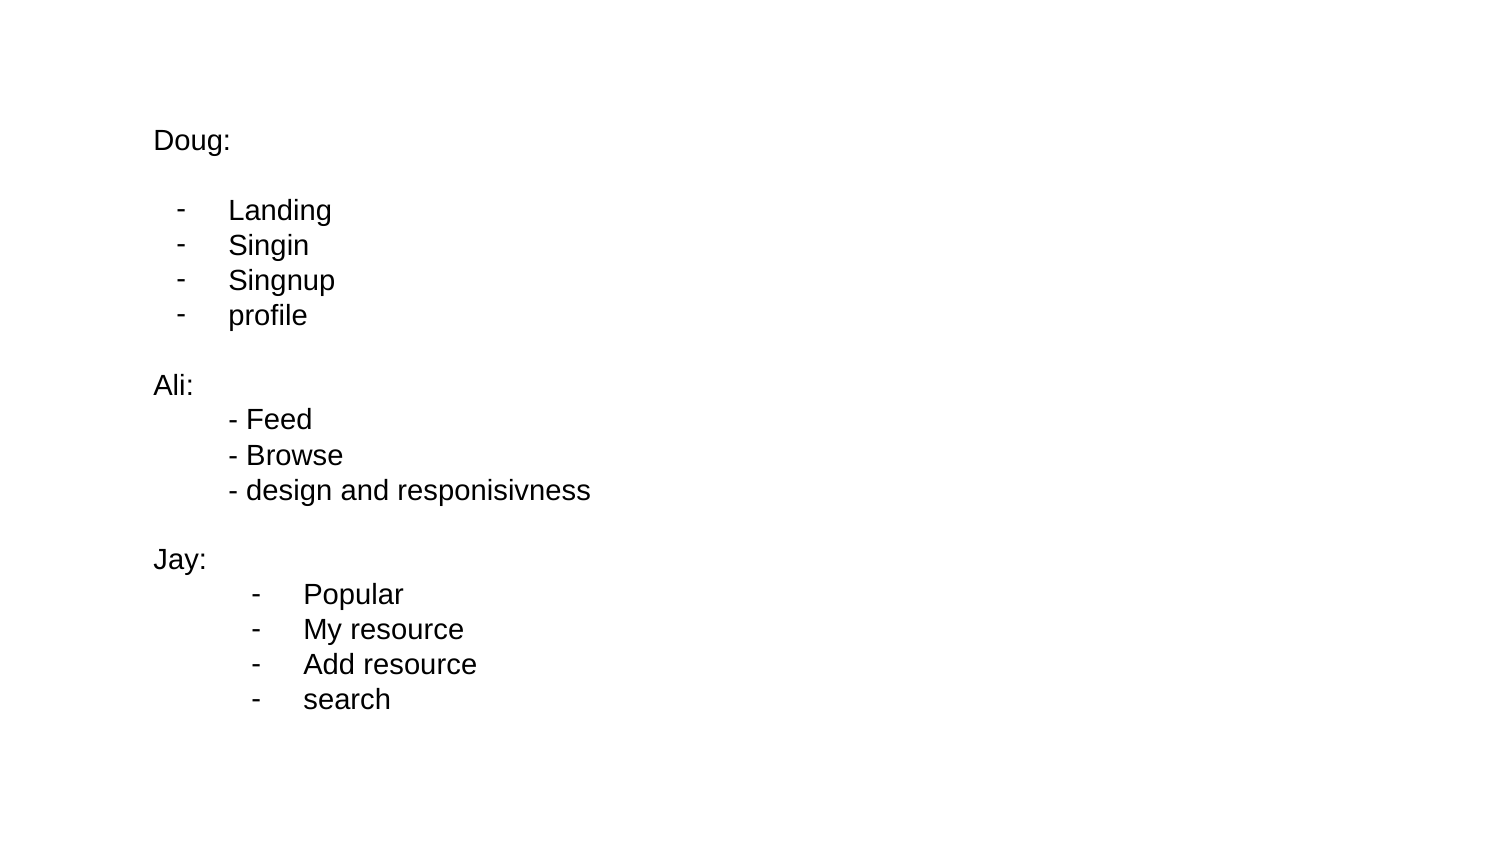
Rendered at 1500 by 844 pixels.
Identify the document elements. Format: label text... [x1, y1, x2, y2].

text_box Doug: Landing Singin Singnup profile Ali: - Feed - Browse - design and responisivness Jay: Popular My resource Add resource search [138, 106, 1020, 734]
